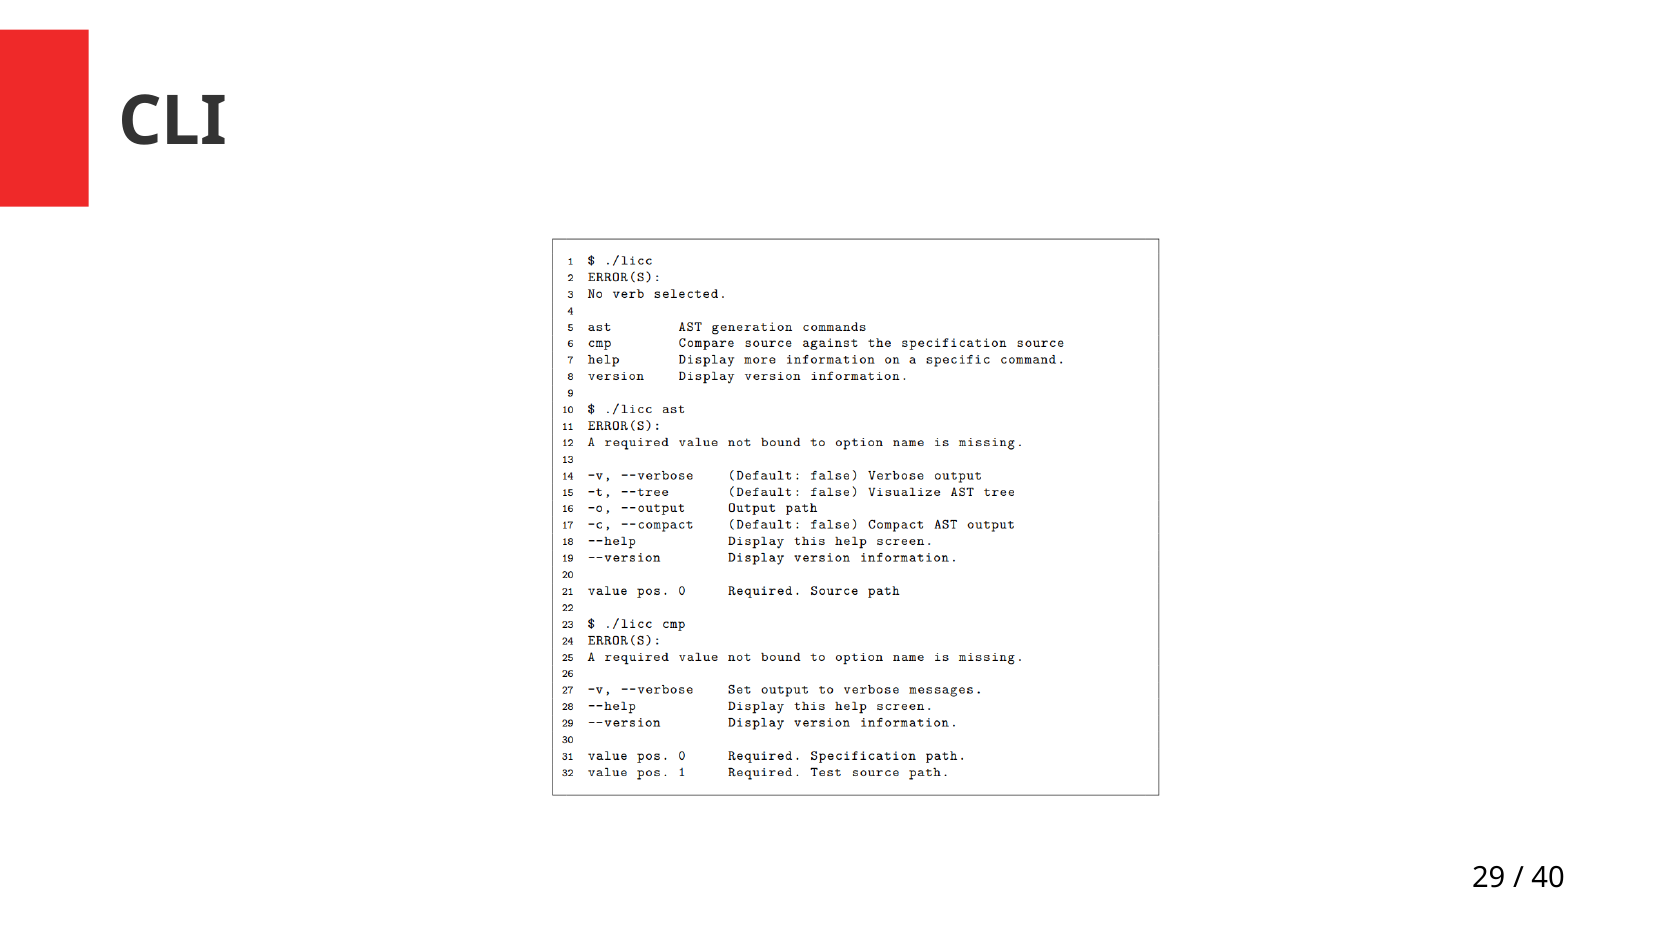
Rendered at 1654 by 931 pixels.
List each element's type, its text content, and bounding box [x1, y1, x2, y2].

picture [550, 236, 1163, 798]
title CLI [118, 29, 1595, 207]
